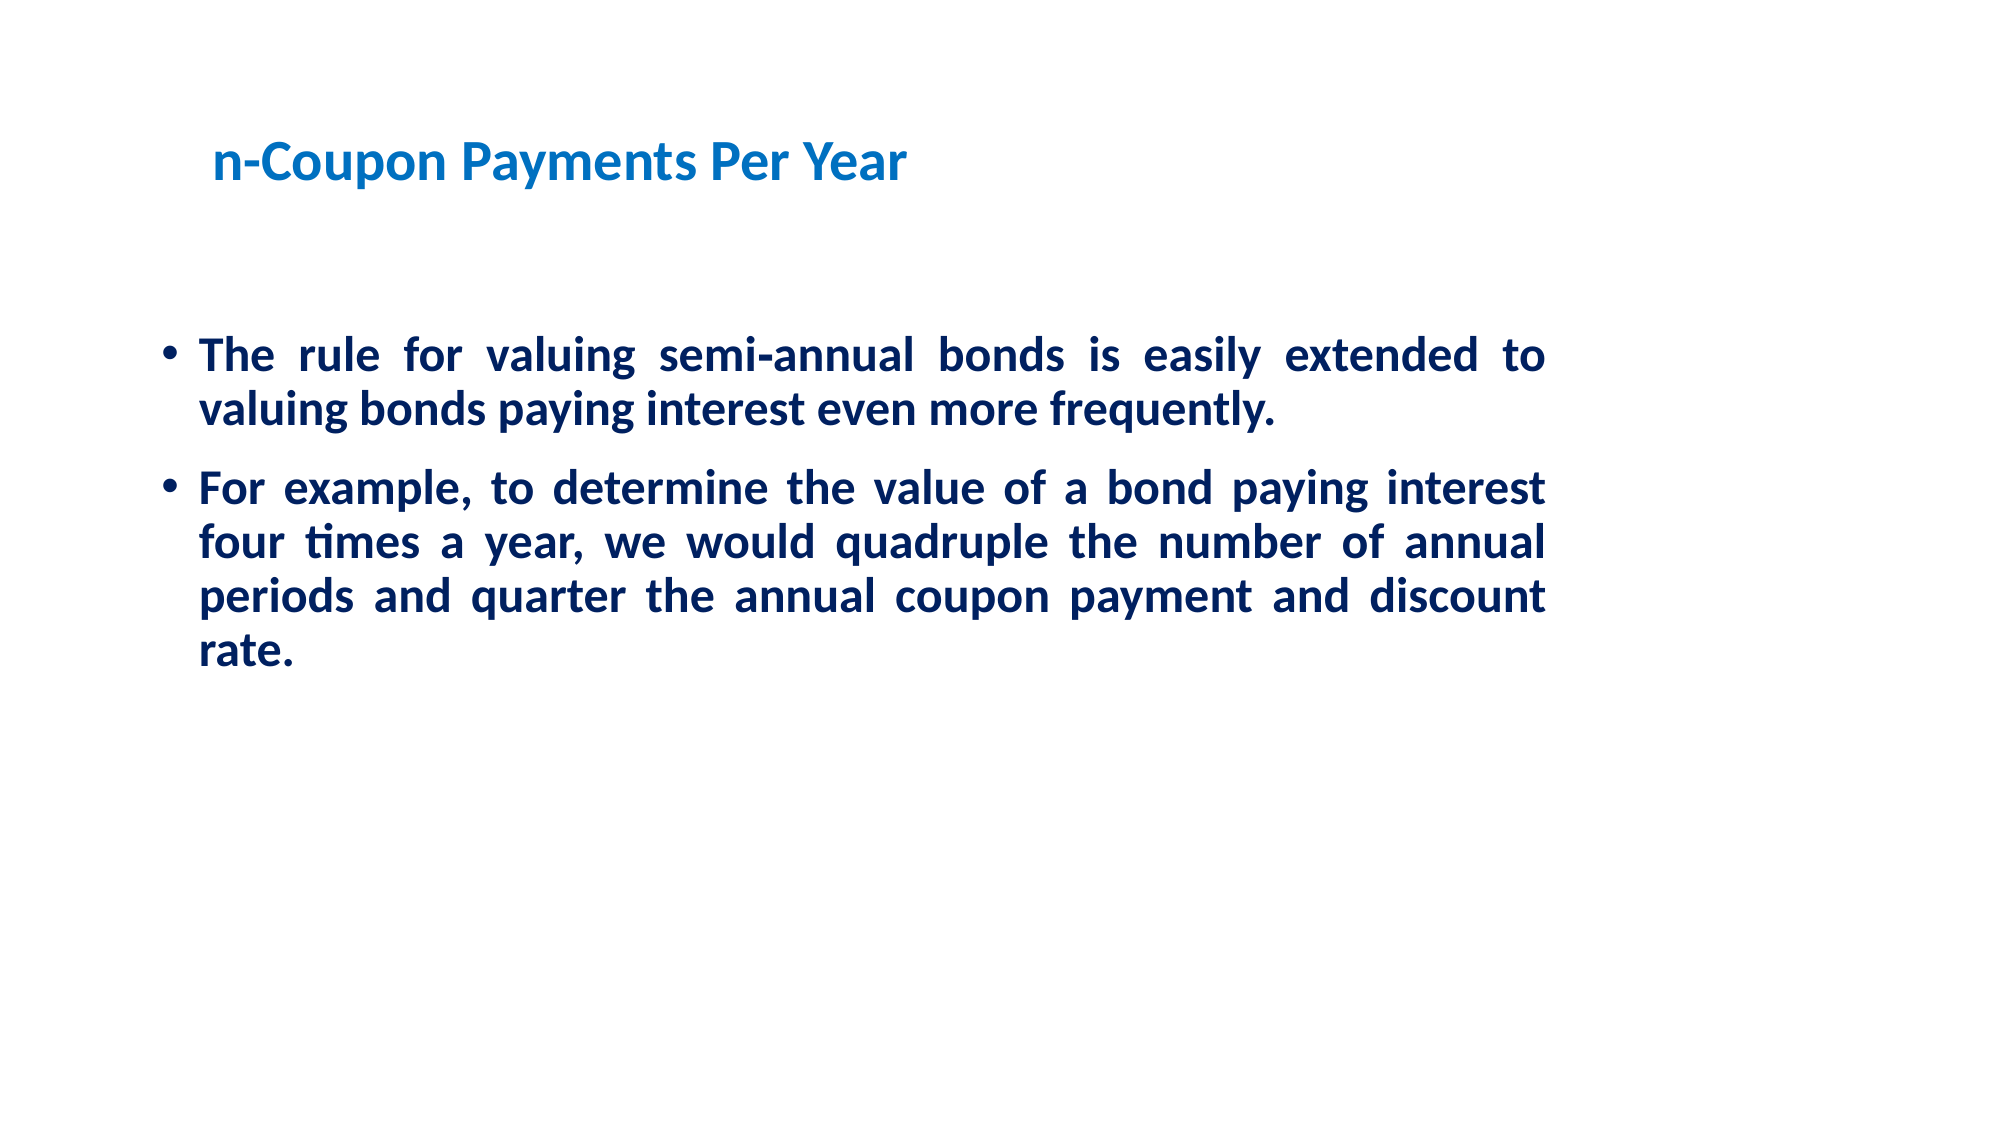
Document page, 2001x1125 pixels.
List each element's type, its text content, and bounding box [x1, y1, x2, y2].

list The rule for valuing semi‑annual bonds is easily extended to valuing bonds paying interest even more frequently. For example, to determine the value of a bond paying interest four times a year, we would quadruple the number of annual periods and quarter the annual coupon payment and discount rate. [146, 320, 1563, 856]
text_box n-Coupon Payments Per Year [197, 114, 1724, 200]
